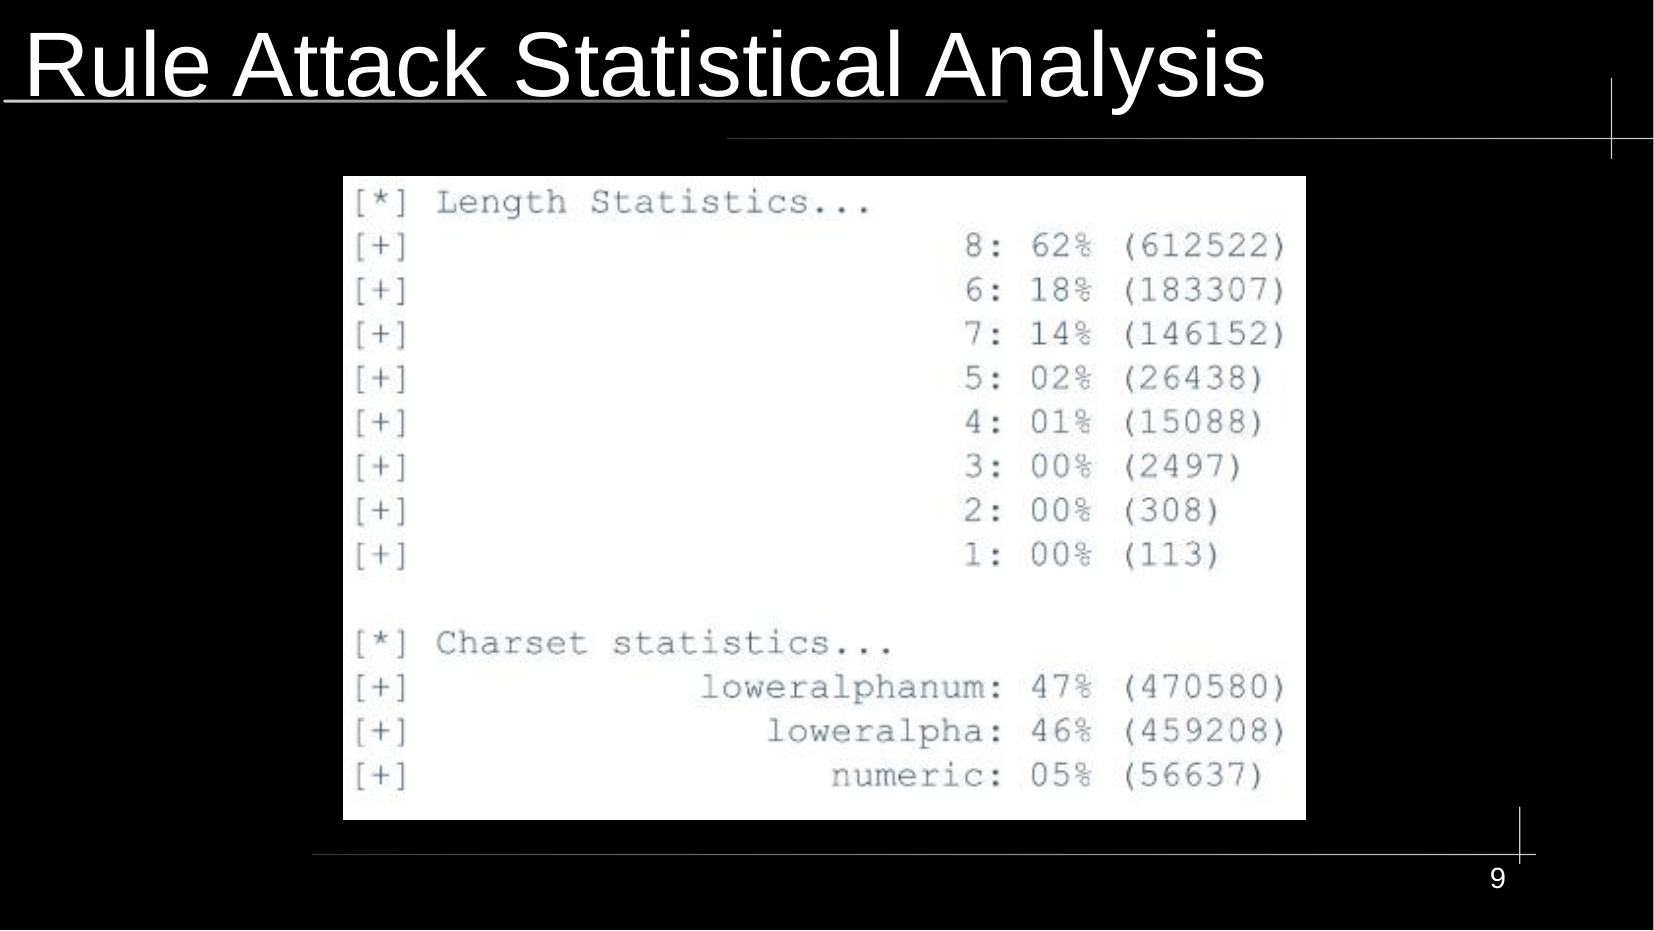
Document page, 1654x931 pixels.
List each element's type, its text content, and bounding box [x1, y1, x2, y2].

picture [343, 176, 1306, 820]
title Rule Attack Statistical Analysis [23, 11, 1589, 119]
